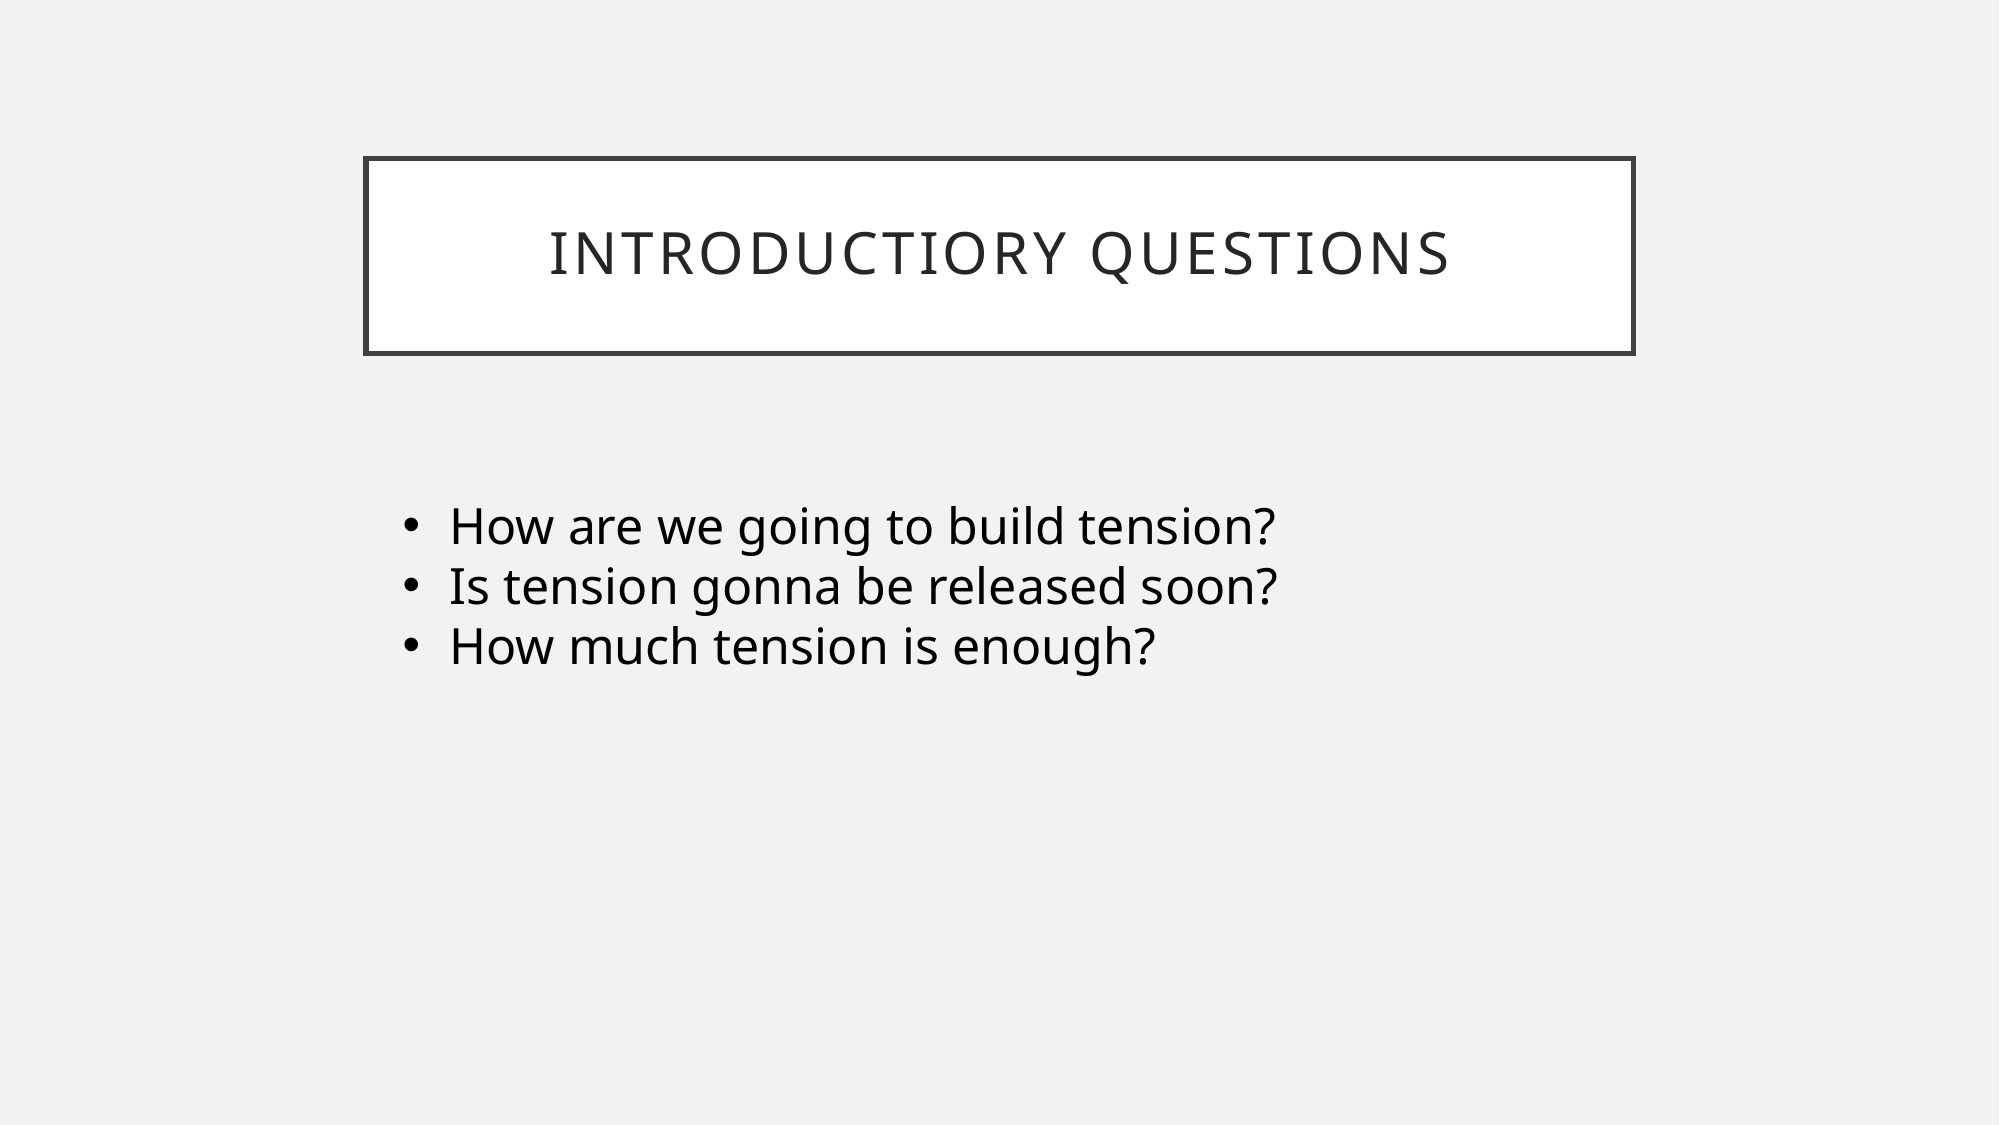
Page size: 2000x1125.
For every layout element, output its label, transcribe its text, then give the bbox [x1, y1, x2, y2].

text_box How are we going to build tension? Is tension gonna be released soon? How much tension is enough? [387, 486, 1598, 682]
title Introductiory questions [365, 158, 1634, 354]
